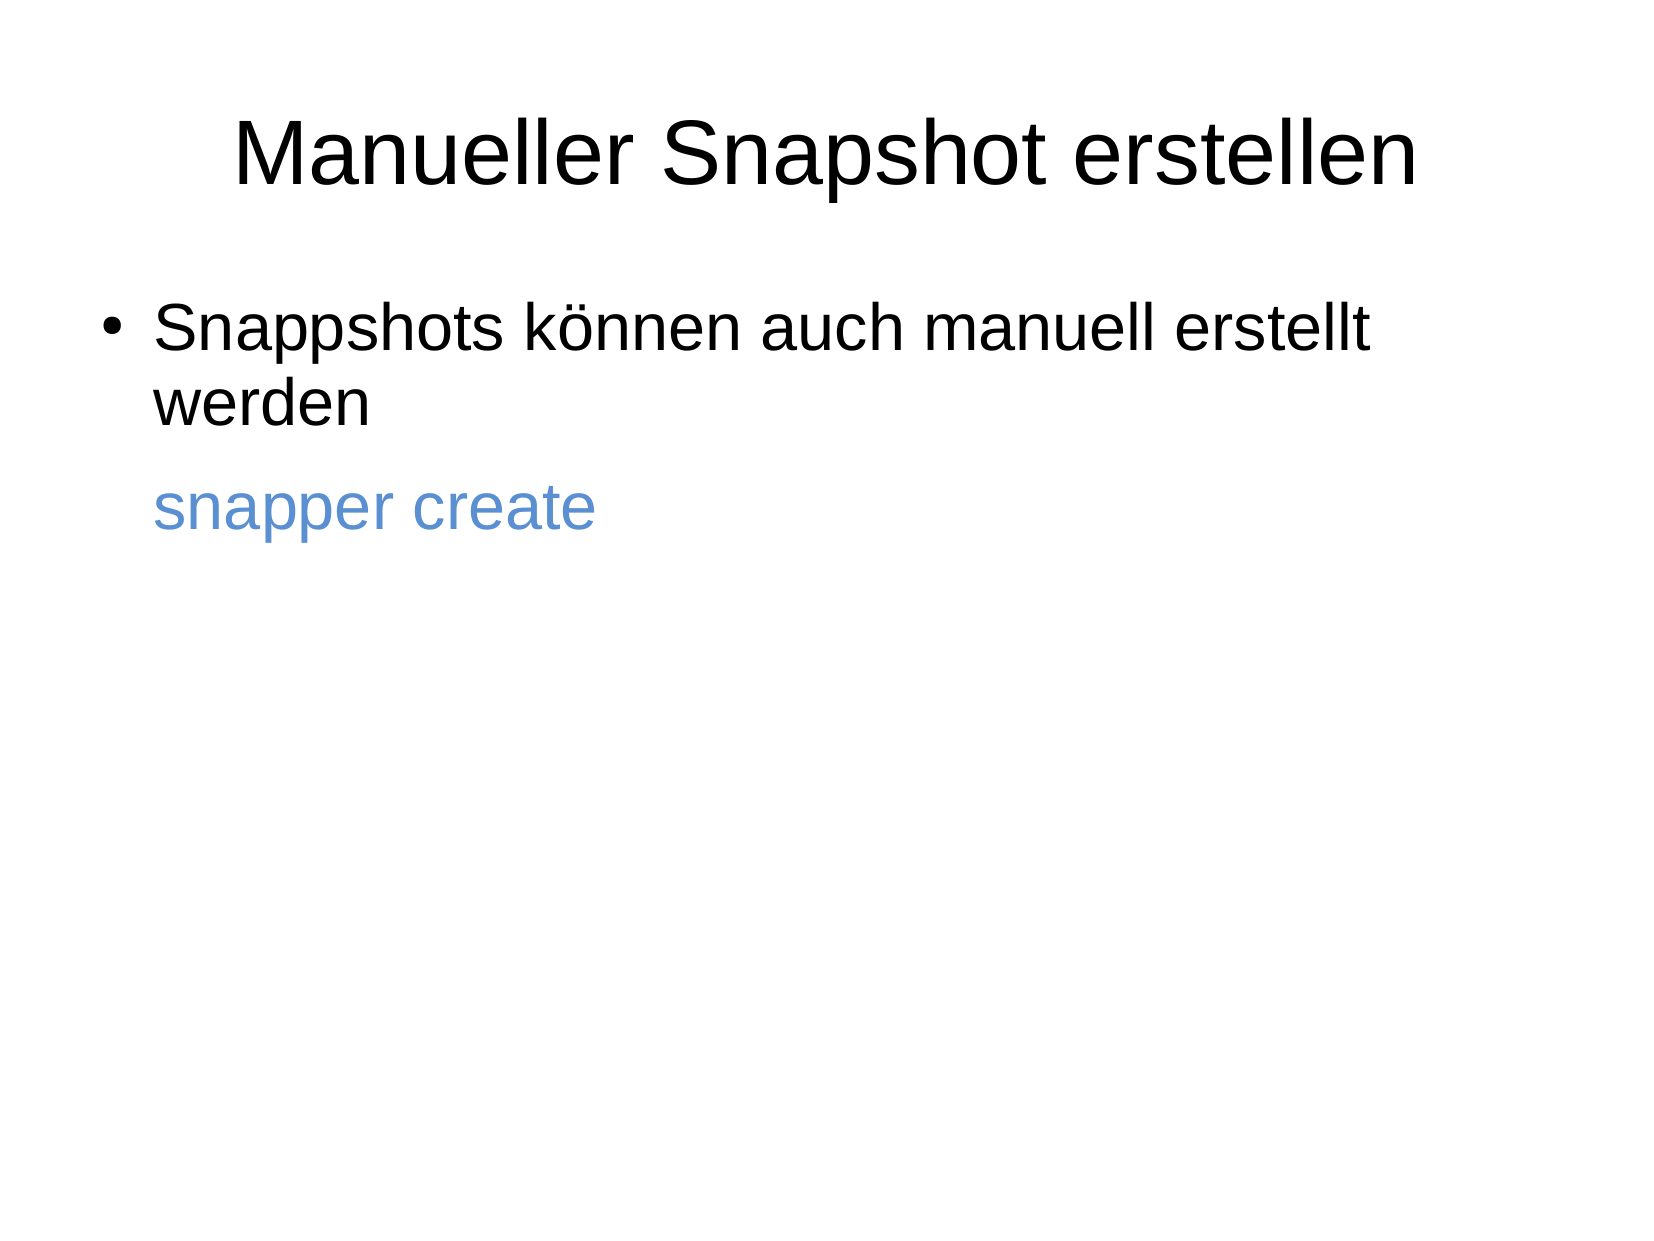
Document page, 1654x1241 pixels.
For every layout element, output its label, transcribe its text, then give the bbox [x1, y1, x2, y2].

list Snappshots können auch manuell erstellt werden snapper create [82, 290, 1571, 1010]
title Manueller Snapshot erstellen [82, 49, 1571, 257]
